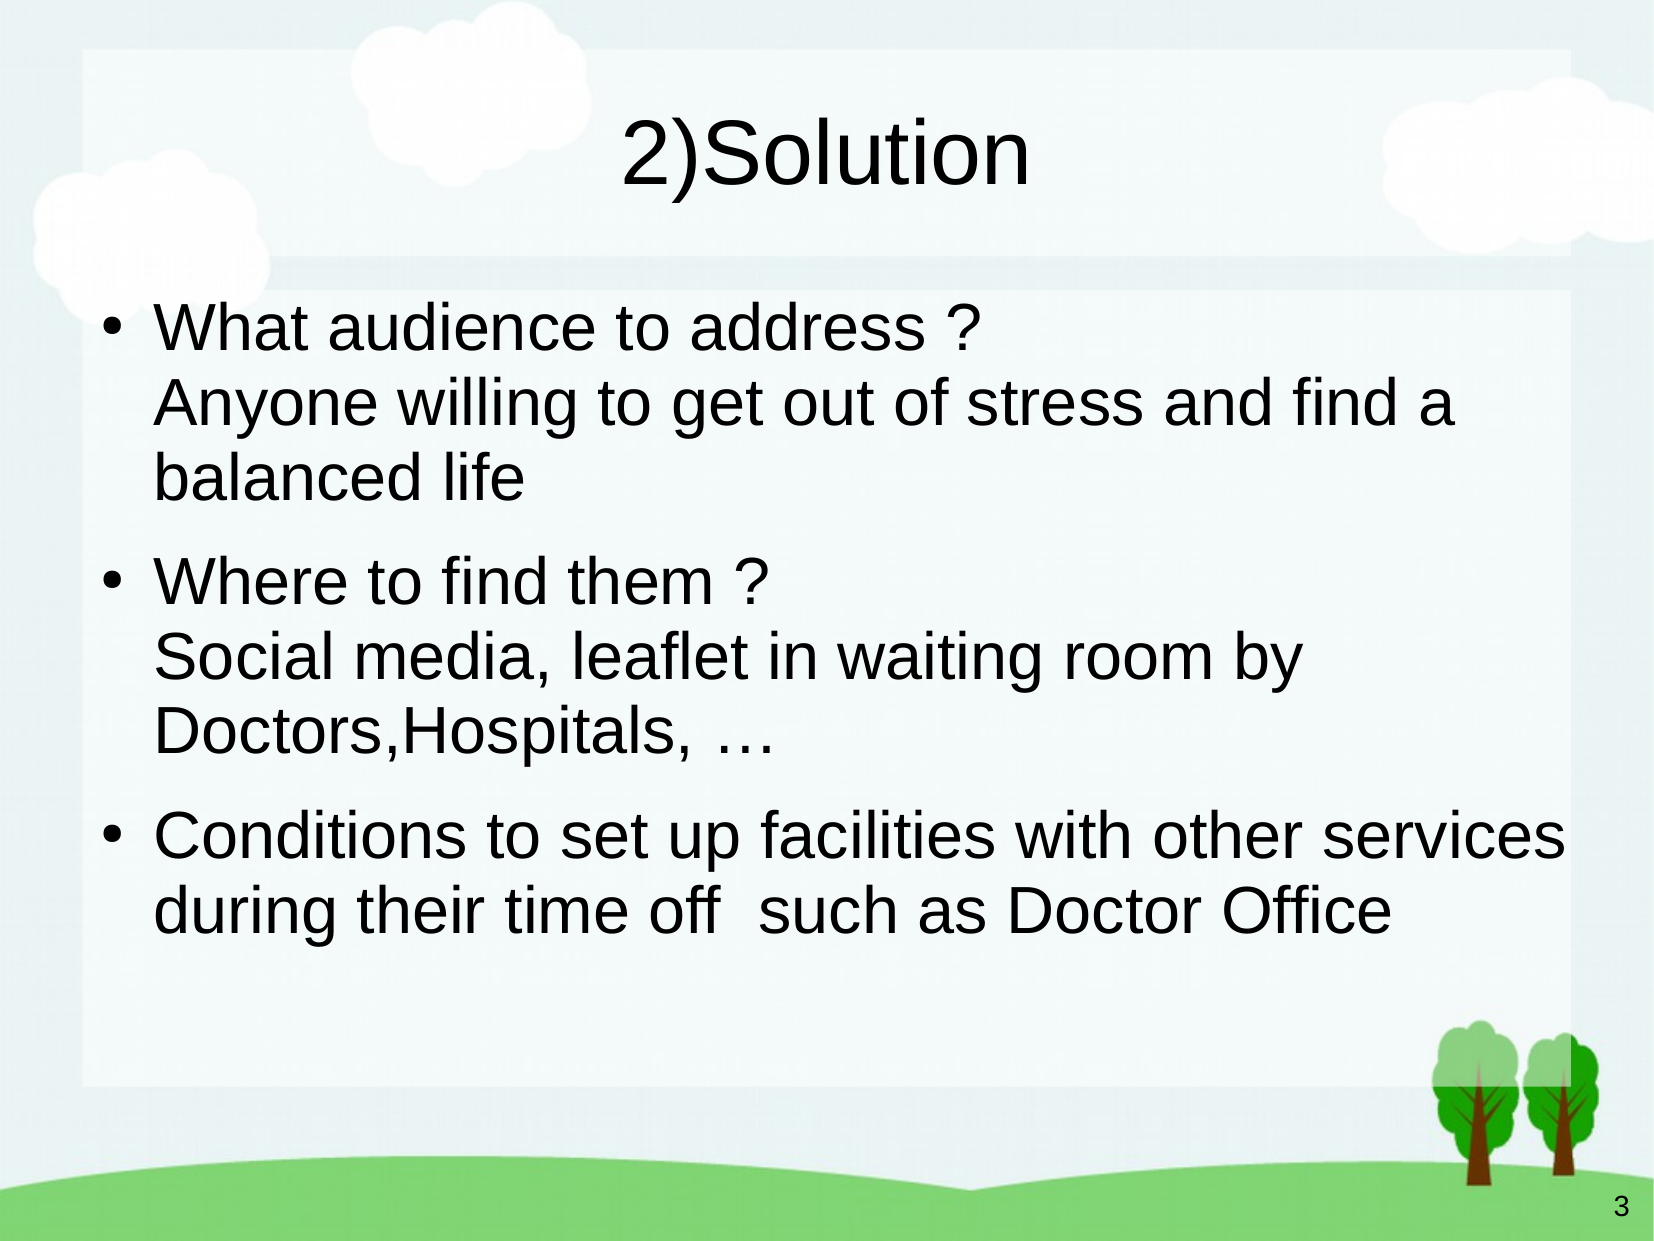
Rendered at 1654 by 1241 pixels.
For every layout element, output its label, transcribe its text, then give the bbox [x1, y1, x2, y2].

title 2)Solution [82, 49, 1571, 257]
picture [0, 0, 1654, 1241]
list What audience to address ? Anyone willing to get out of stress and find a balanced life Where to find them ? Social media, leaflet in waiting room by Doctors,Hospitals, … Conditions to set up facilities with other services during their time off such as Doctor Office [82, 290, 1571, 1087]
